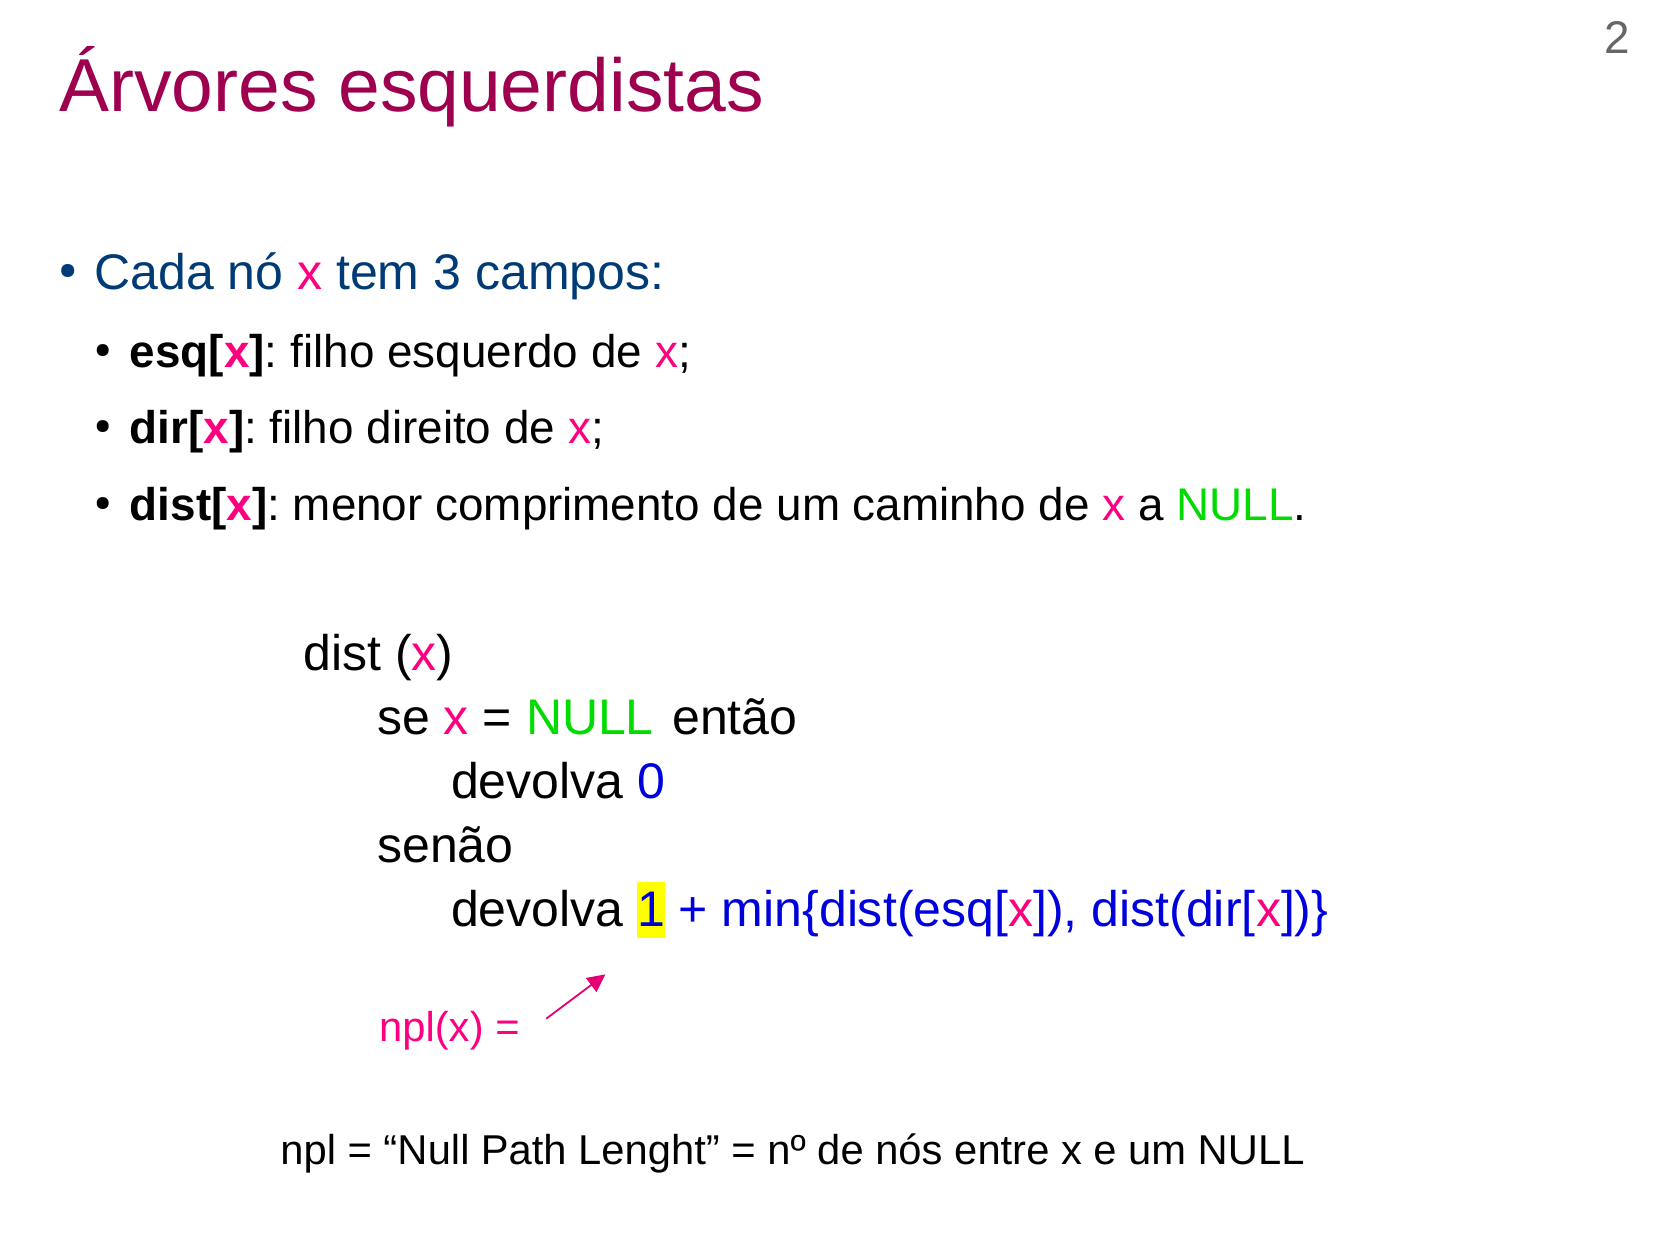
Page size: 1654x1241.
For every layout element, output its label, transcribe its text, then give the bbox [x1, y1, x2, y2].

list Cada nó x tem 3 campos: esq[x]: filho esquerdo de x; dir[x]: filho direito de x; dist[x]: menor comprimento de um caminho de x a NULL. [59, 236, 1595, 1211]
text_box dist (x) se x = NULL então devolva 0 senão devolva 1 + min{dist(esq[x]), dist(dir[x])} [288, 609, 1344, 945]
text_box npl(x) = [364, 989, 547, 1078]
text_box npl = “Null Path Lenght” = nº de nós entre x e um NULL [265, 1112, 1344, 1182]
title Árvores esquerdistas [59, 29, 1595, 148]
